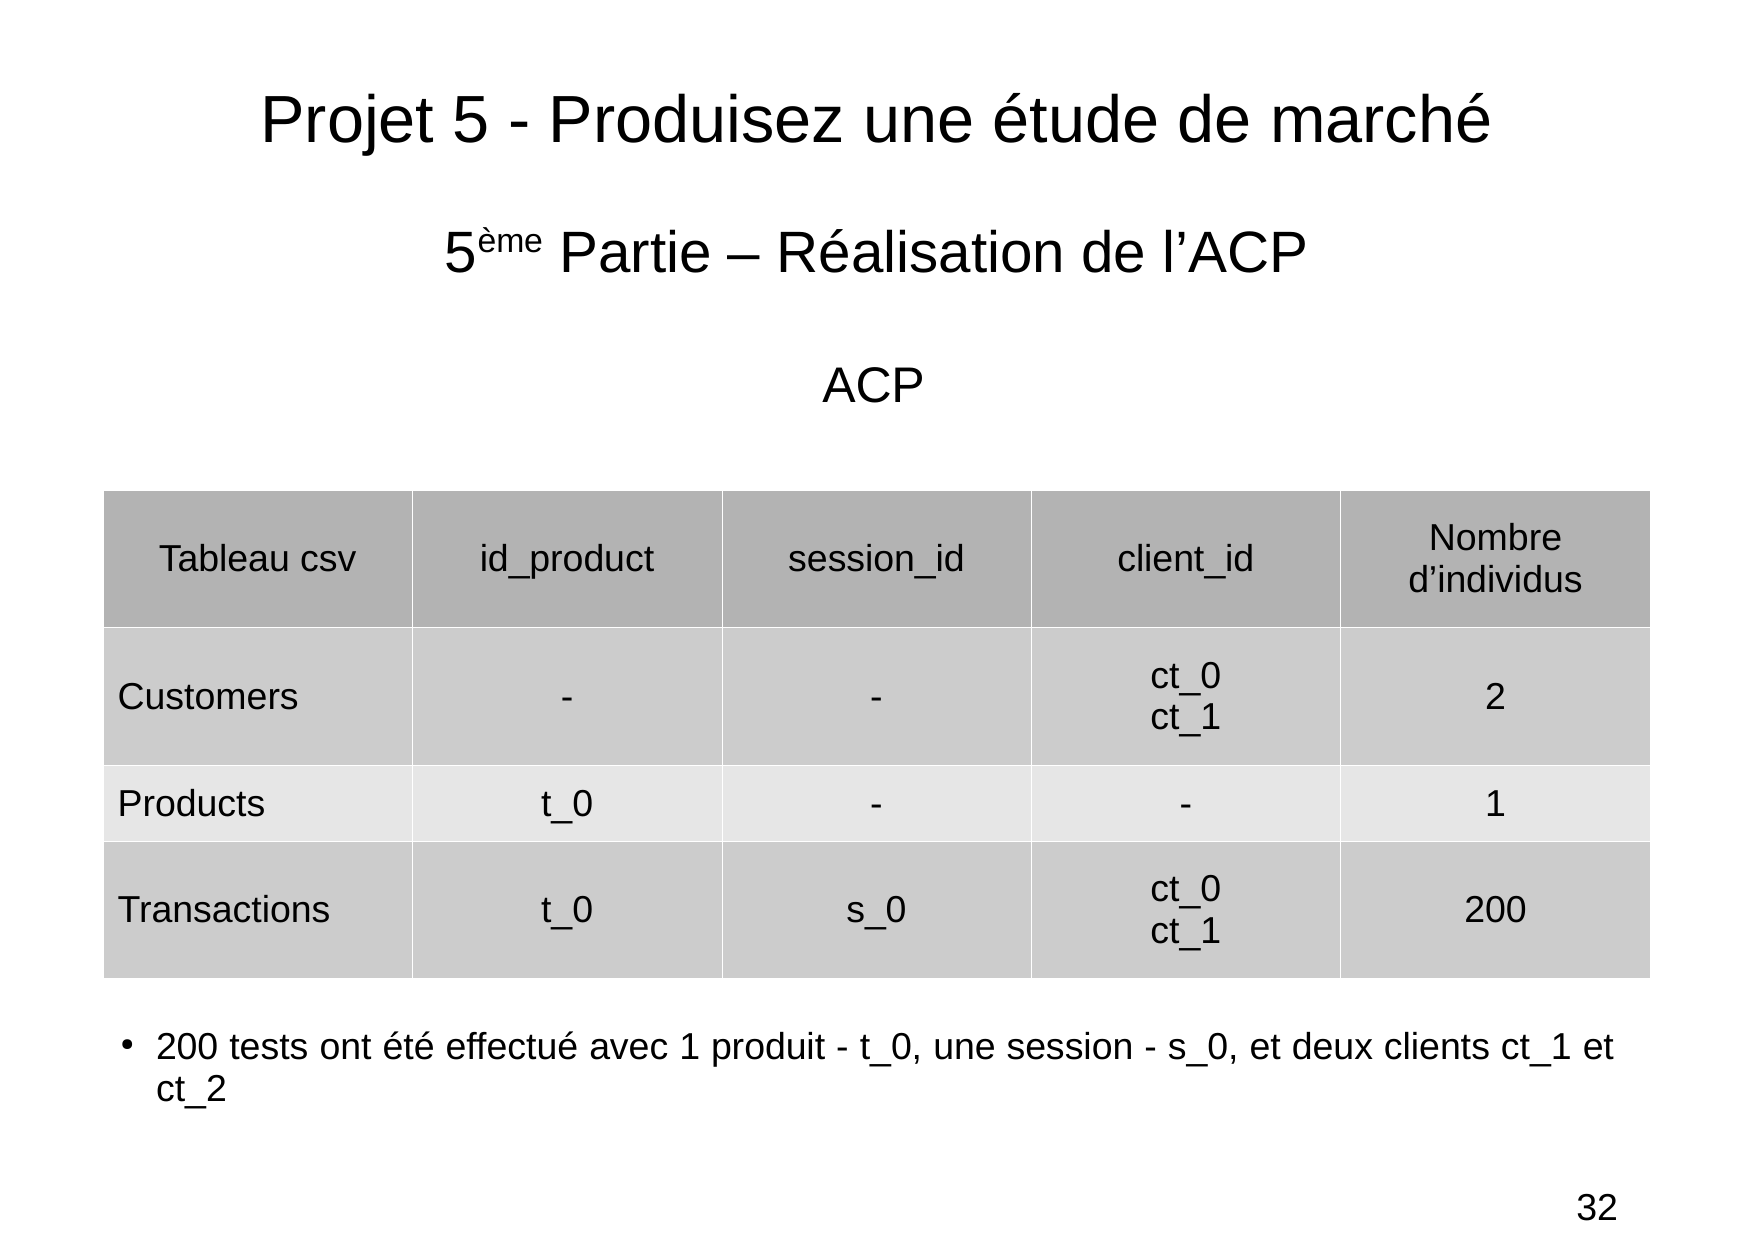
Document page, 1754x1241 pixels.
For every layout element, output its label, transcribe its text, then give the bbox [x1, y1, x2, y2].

table_cell 200 [1341, 842, 1650, 978]
table_cell s_0 [723, 842, 1031, 978]
table_cell Products [104, 766, 412, 841]
text_box 200 tests ont été effectué avec 1 produit - t_0, une session - s_0, et deux clients ct_1 et ct_2 [105, 1017, 1654, 1154]
title Projet 5 - Produisez une étude de marché [140, 48, 1614, 188]
table_cell t_0 [413, 766, 722, 841]
subtitle 5ème Partie – Réalisation de l’ACP [140, 188, 1614, 316]
table_cell - [413, 628, 722, 765]
table_cell Transactions [104, 842, 412, 978]
table_header id_product [413, 491, 722, 627]
text_box <numéro> [1561, 1178, 1754, 1241]
table_cell Customers [104, 628, 412, 765]
table_header Nombre d’individus [1341, 491, 1650, 627]
text_box ACP [105, 321, 1642, 449]
table_cell - [723, 766, 1031, 841]
table_cell - [723, 628, 1031, 765]
table_cell 1 [1341, 766, 1650, 841]
table_cell ct_0 ct_1 [1032, 628, 1340, 765]
table_header Tableau csv [104, 491, 412, 627]
table_cell 2 [1341, 628, 1650, 765]
table_cell ct_0 ct_1 [1032, 842, 1340, 978]
table_cell t_0 [413, 842, 722, 978]
table_cell - [1032, 766, 1340, 841]
table_header client_id [1032, 491, 1340, 627]
table_header session_id [723, 491, 1031, 627]
